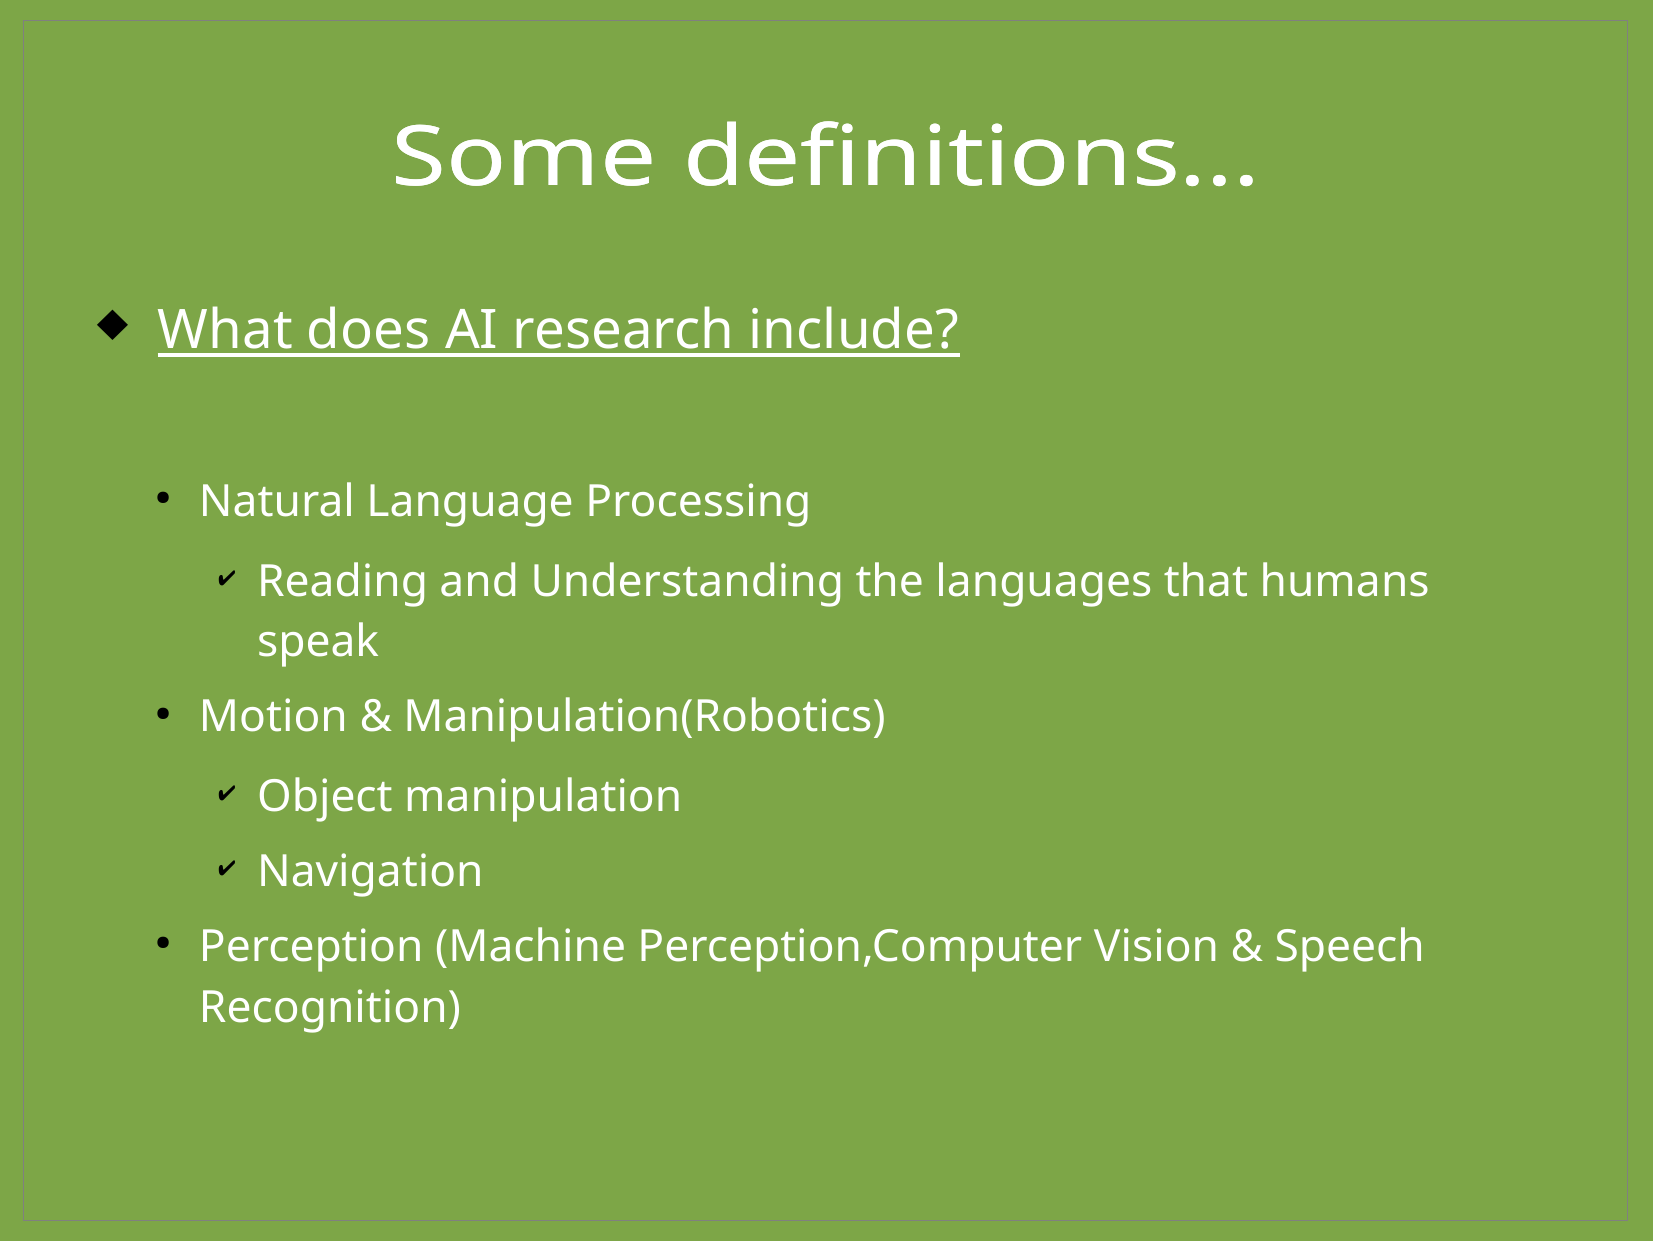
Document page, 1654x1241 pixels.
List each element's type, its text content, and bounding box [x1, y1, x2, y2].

list What does AI research include? Natural Language Processing Reading and Understanding the languages that humans speak Motion & Manipulation(Robotics) Object manipulation Navigation Perception (Machine Perception,Computer Vision & Speech Recognition) [82, 290, 1538, 1036]
text_box [23, 20, 1628, 1221]
title Some definitions... [82, 49, 1571, 257]
